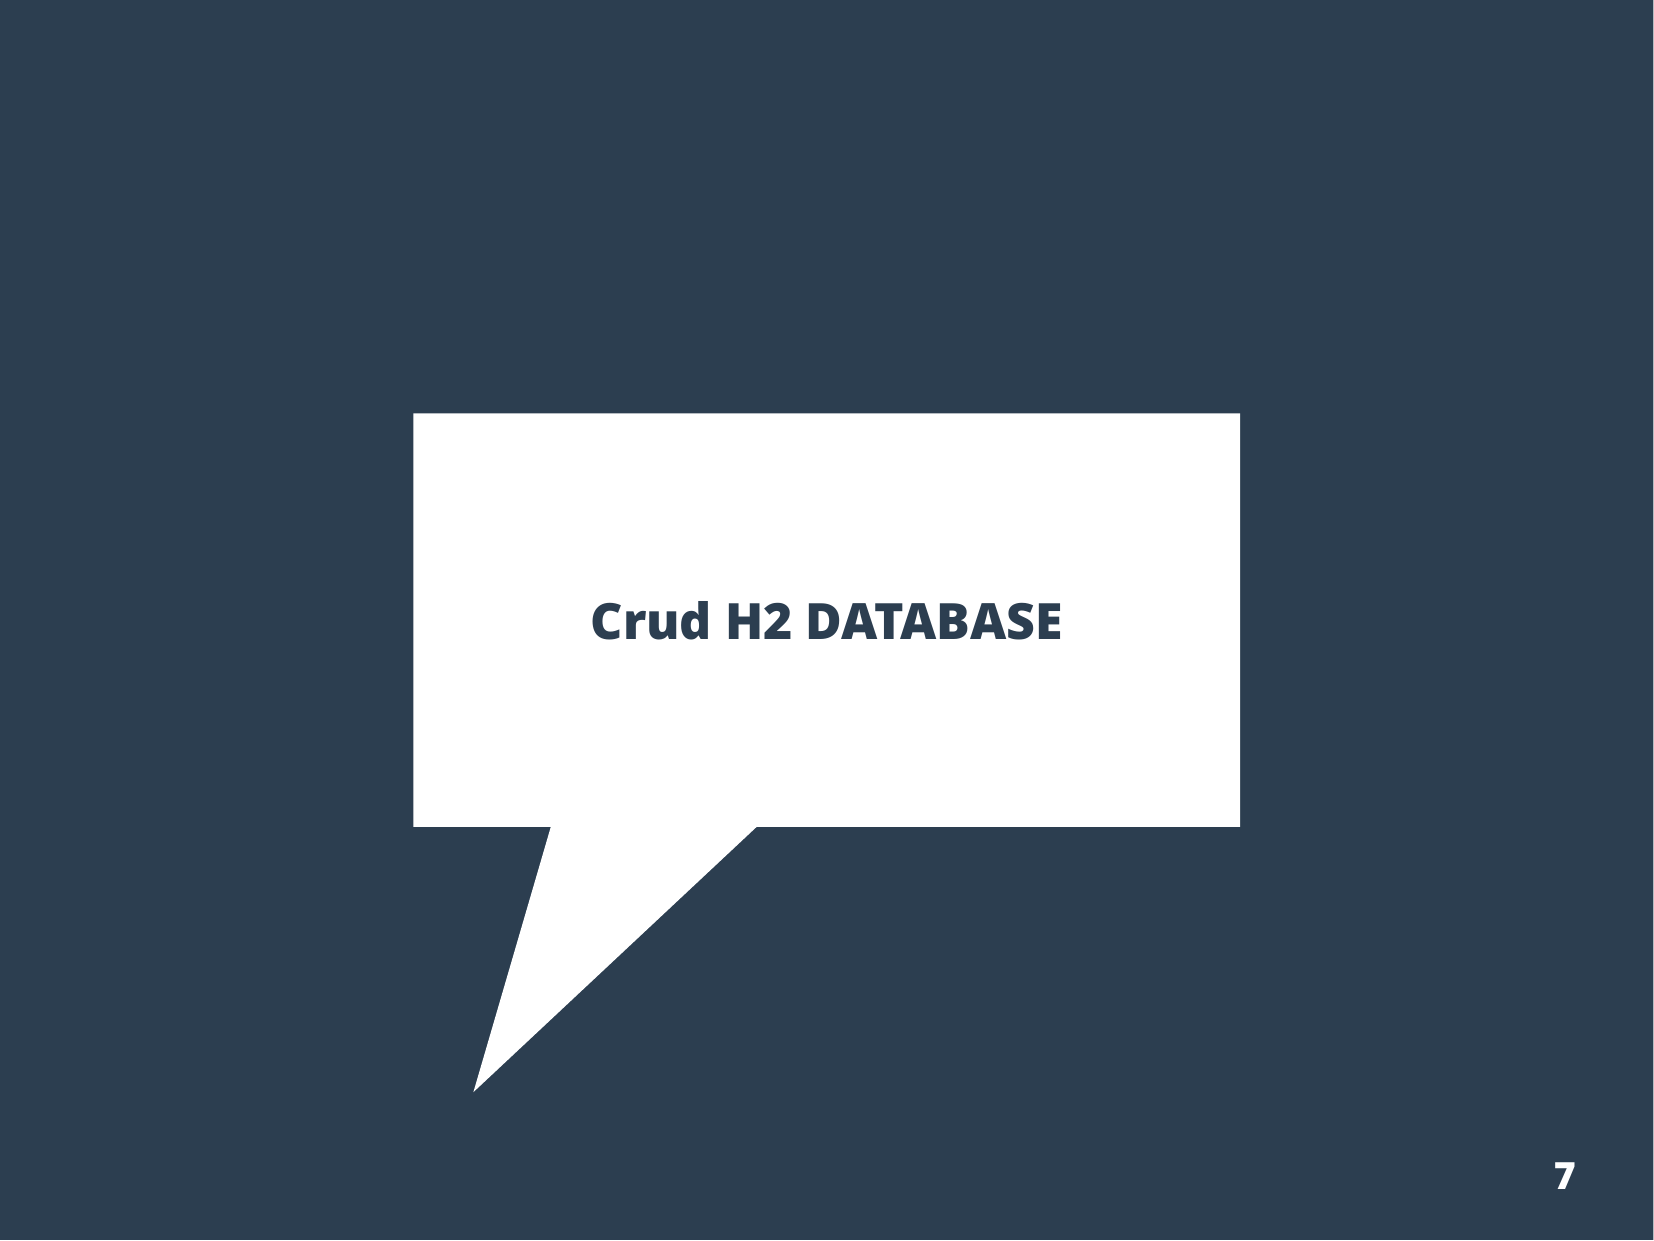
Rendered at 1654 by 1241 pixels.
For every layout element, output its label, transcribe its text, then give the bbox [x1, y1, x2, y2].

title Crud H2 DATABASE [442, 442, 1211, 798]
